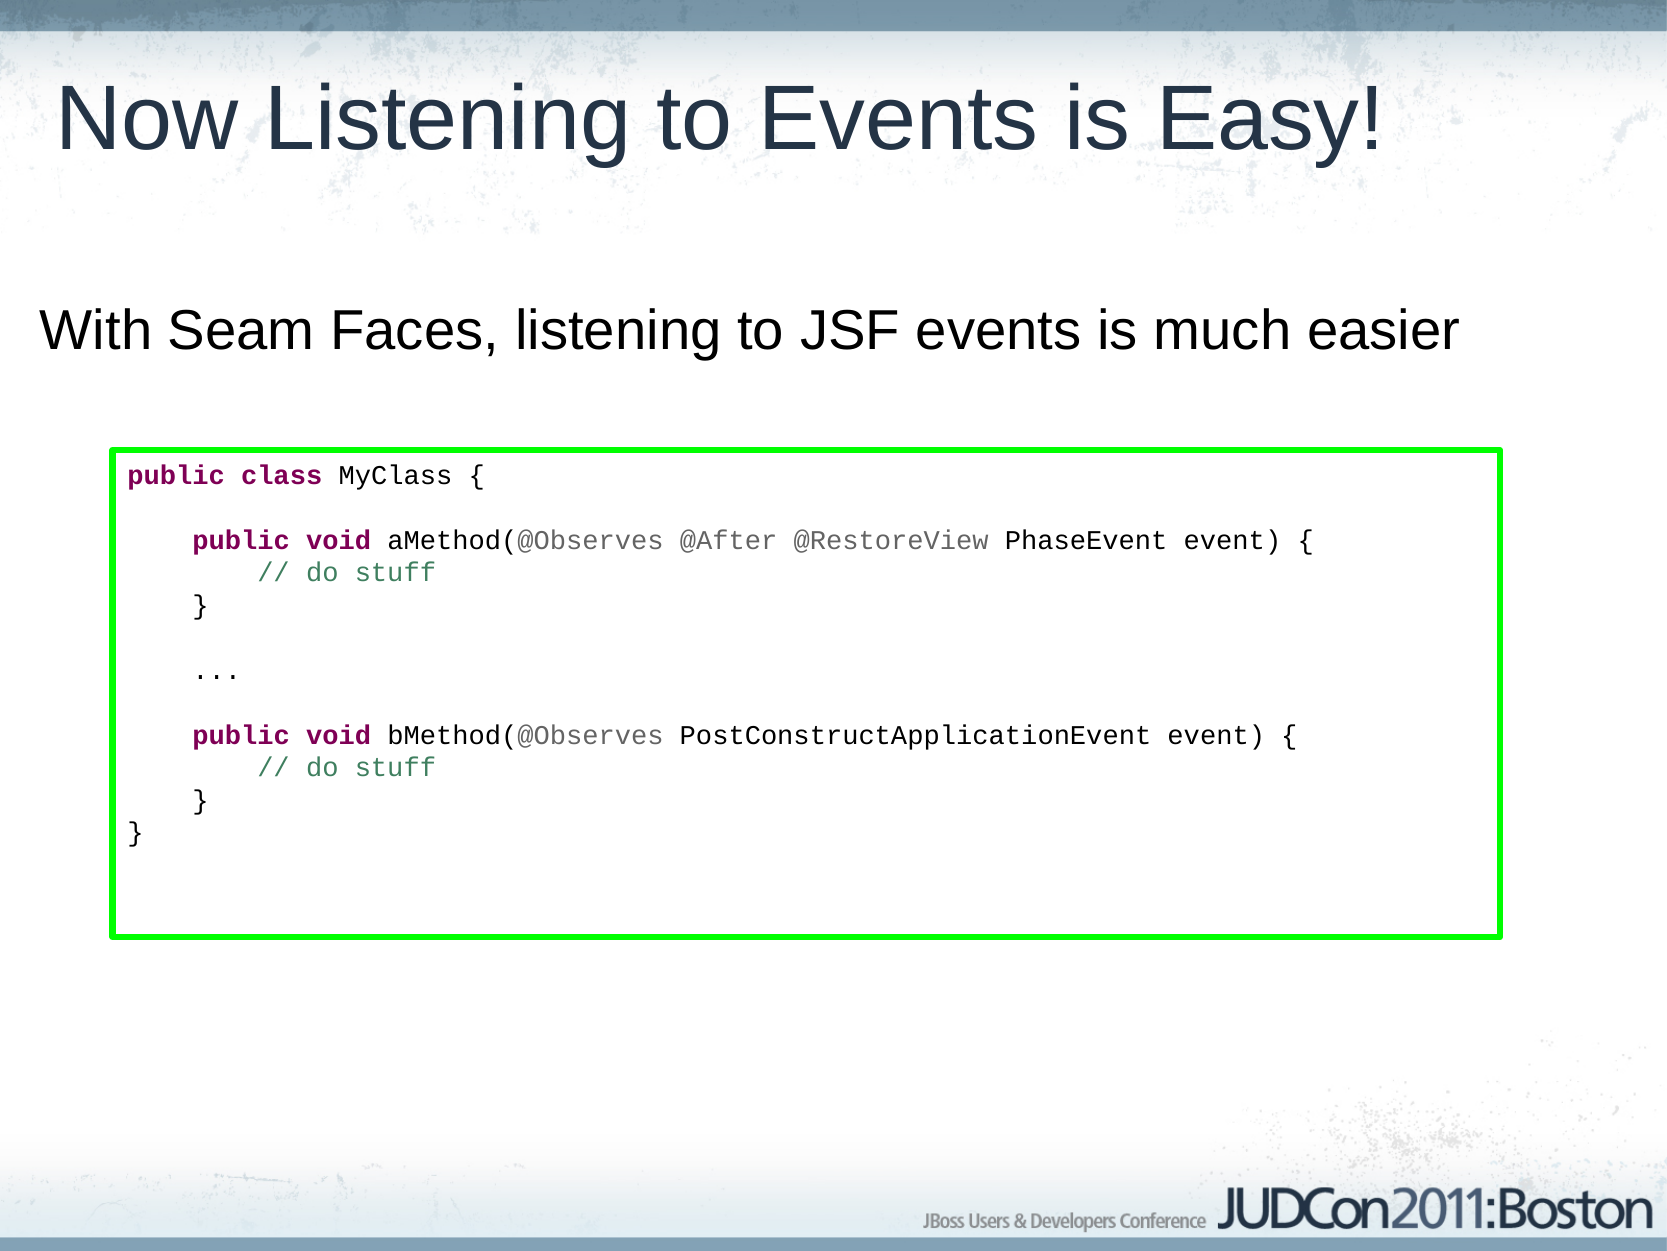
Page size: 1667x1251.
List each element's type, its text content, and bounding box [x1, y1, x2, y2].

list With Seam Faces, listening to JSF events is much easier [39, 298, 1628, 443]
picture [0, 0, 1667, 1251]
title Now Listening to Events is Easy! [40, 50, 1627, 216]
text_box public class MyClass { public void aMethod(@Observes @After @RestoreView PhaseEvent event) { // do stuff } ... public void bMethod(@Observes PostConstructApplicationEvent event) { // do stuff } } [112, 450, 1501, 938]
